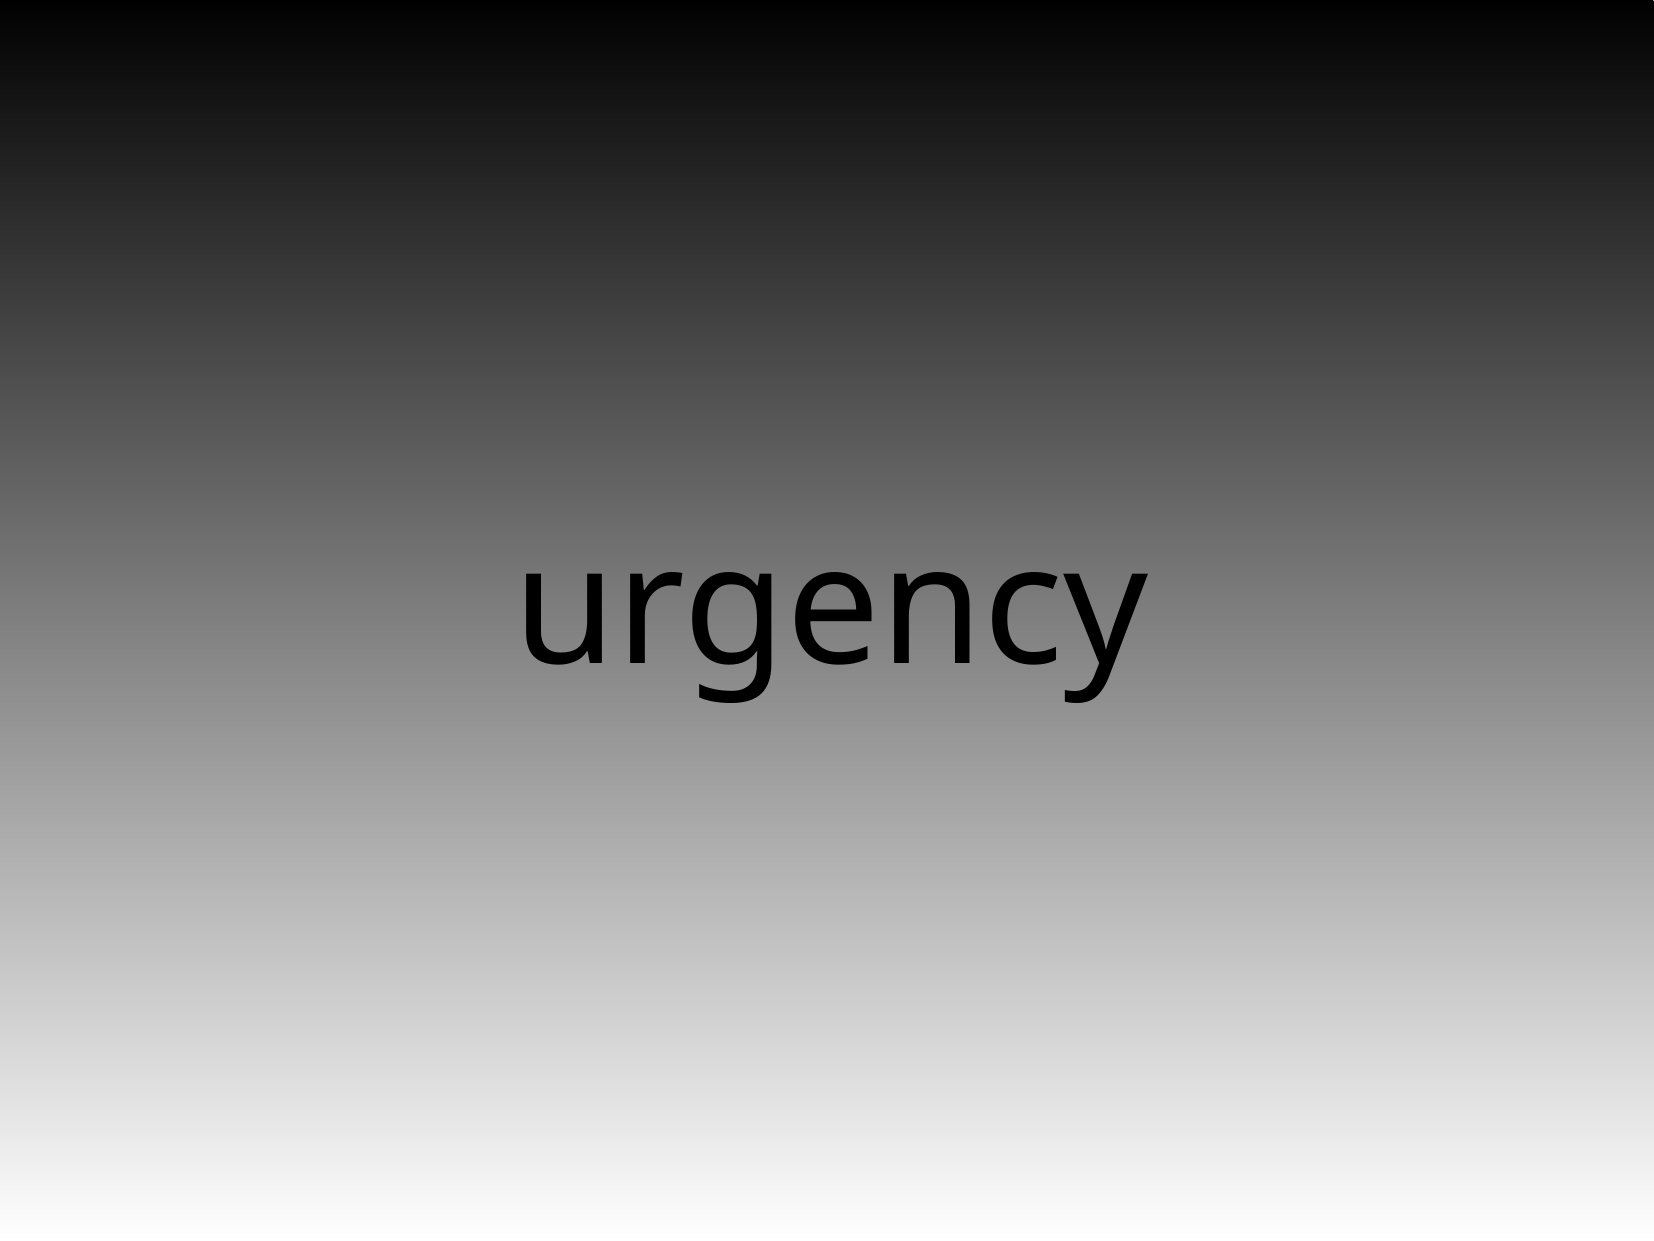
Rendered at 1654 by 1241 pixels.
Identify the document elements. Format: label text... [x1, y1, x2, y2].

title urgency [86, 495, 1576, 703]
